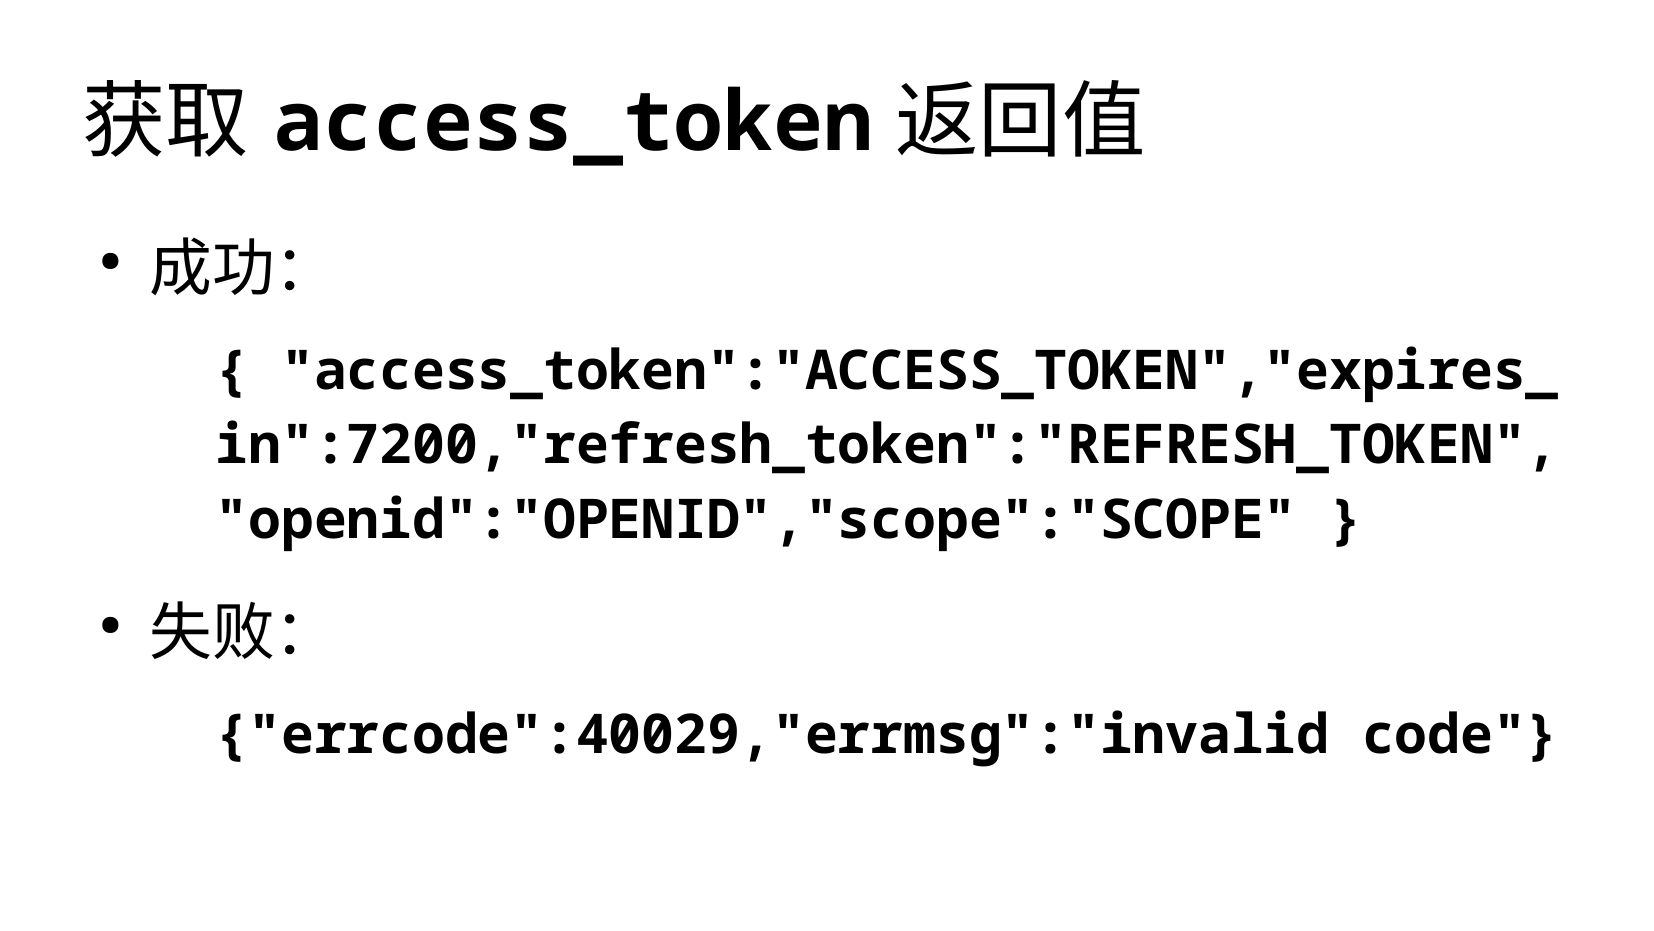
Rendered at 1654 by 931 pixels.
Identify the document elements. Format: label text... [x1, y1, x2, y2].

list 成功： { "access_token":"ACCESS_TOKEN","expires_in":7200,"refresh_token":"REFRESH_TOKEN","openid":"OPENID","scope":"SCOPE" } 失败： {"errcode":40029,"errmsg":"invalid code"} [82, 217, 1571, 848]
title 获取access_token返回值 [82, 37, 1571, 193]
